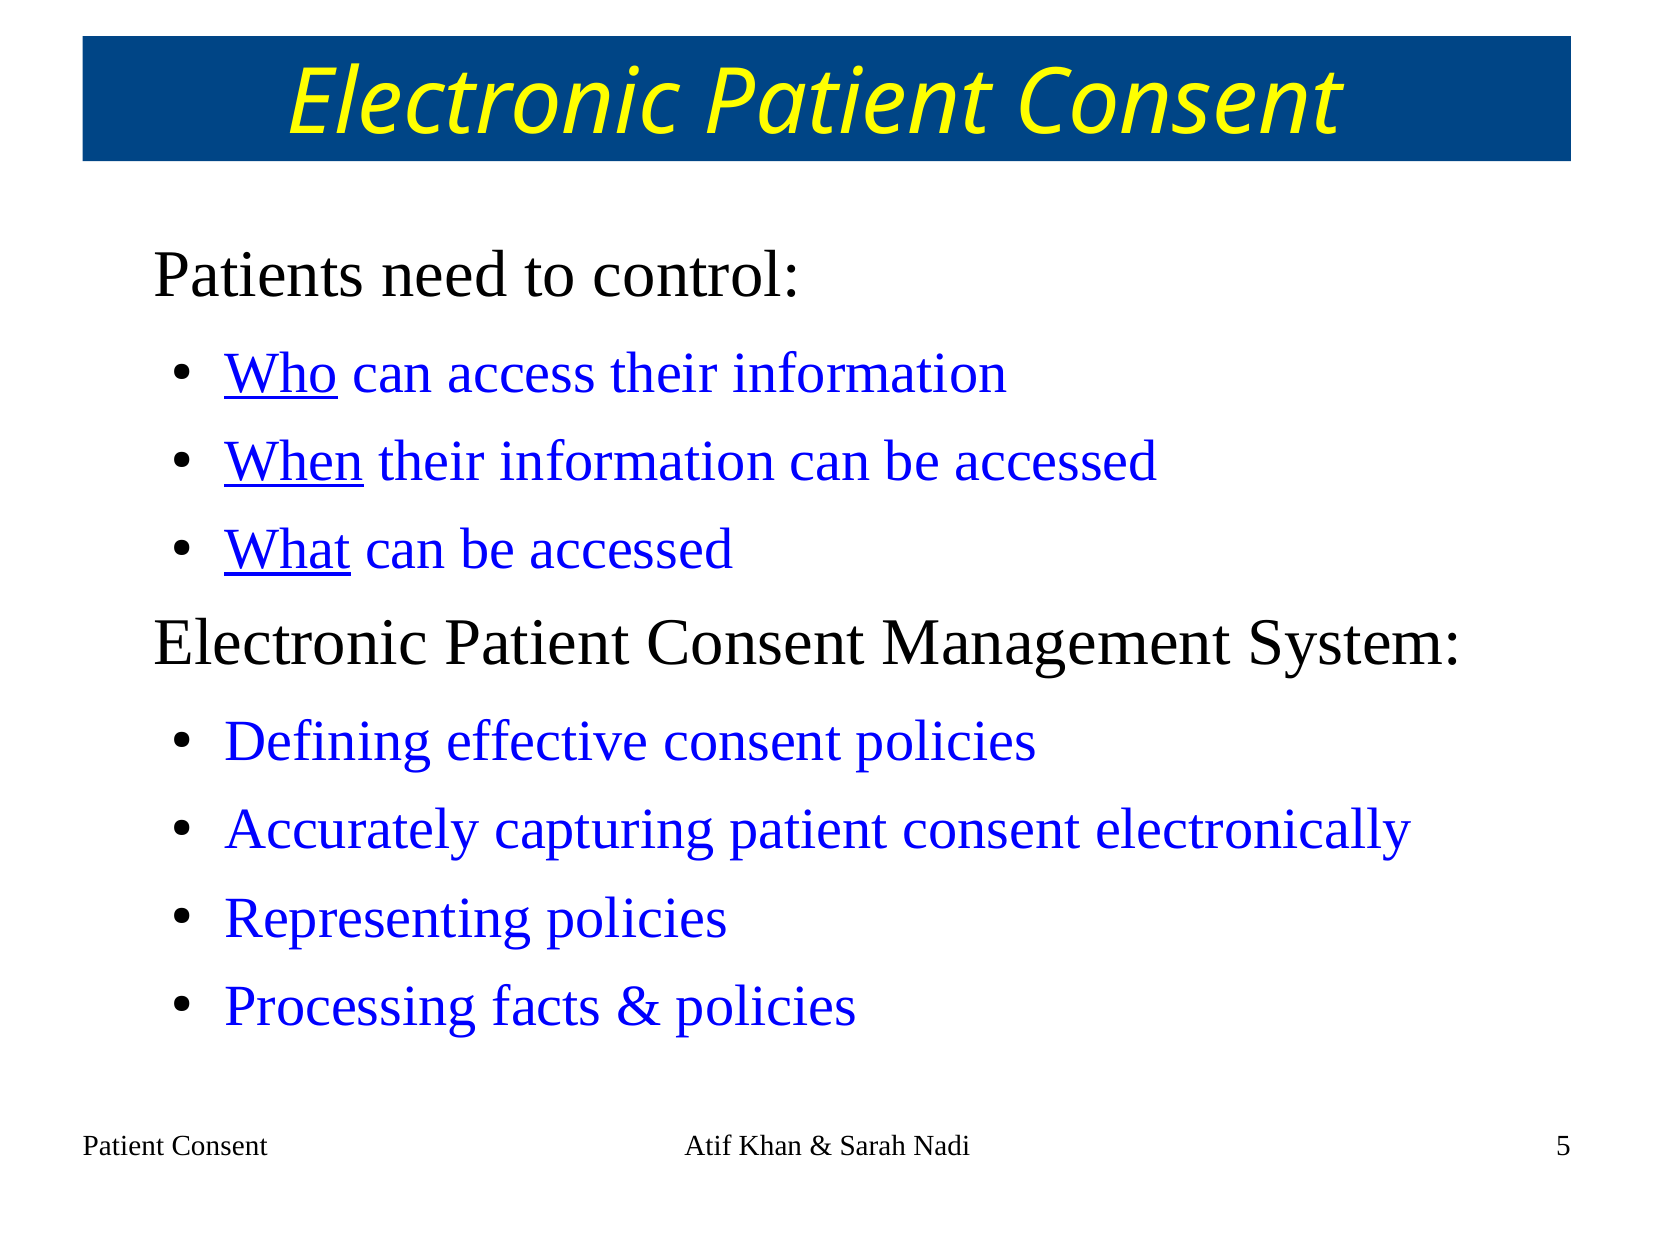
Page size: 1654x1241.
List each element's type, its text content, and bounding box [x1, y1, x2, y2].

list Patients need to control: Who can access their information When their information can be accessed What can be accessed Electronic Patient Consent Management System: Defining effective consent policies Accurately capturing patient consent electronically Representing policies Processing facts & policies [82, 237, 1571, 1056]
title Electronic Patient Consent [82, 37, 1571, 160]
